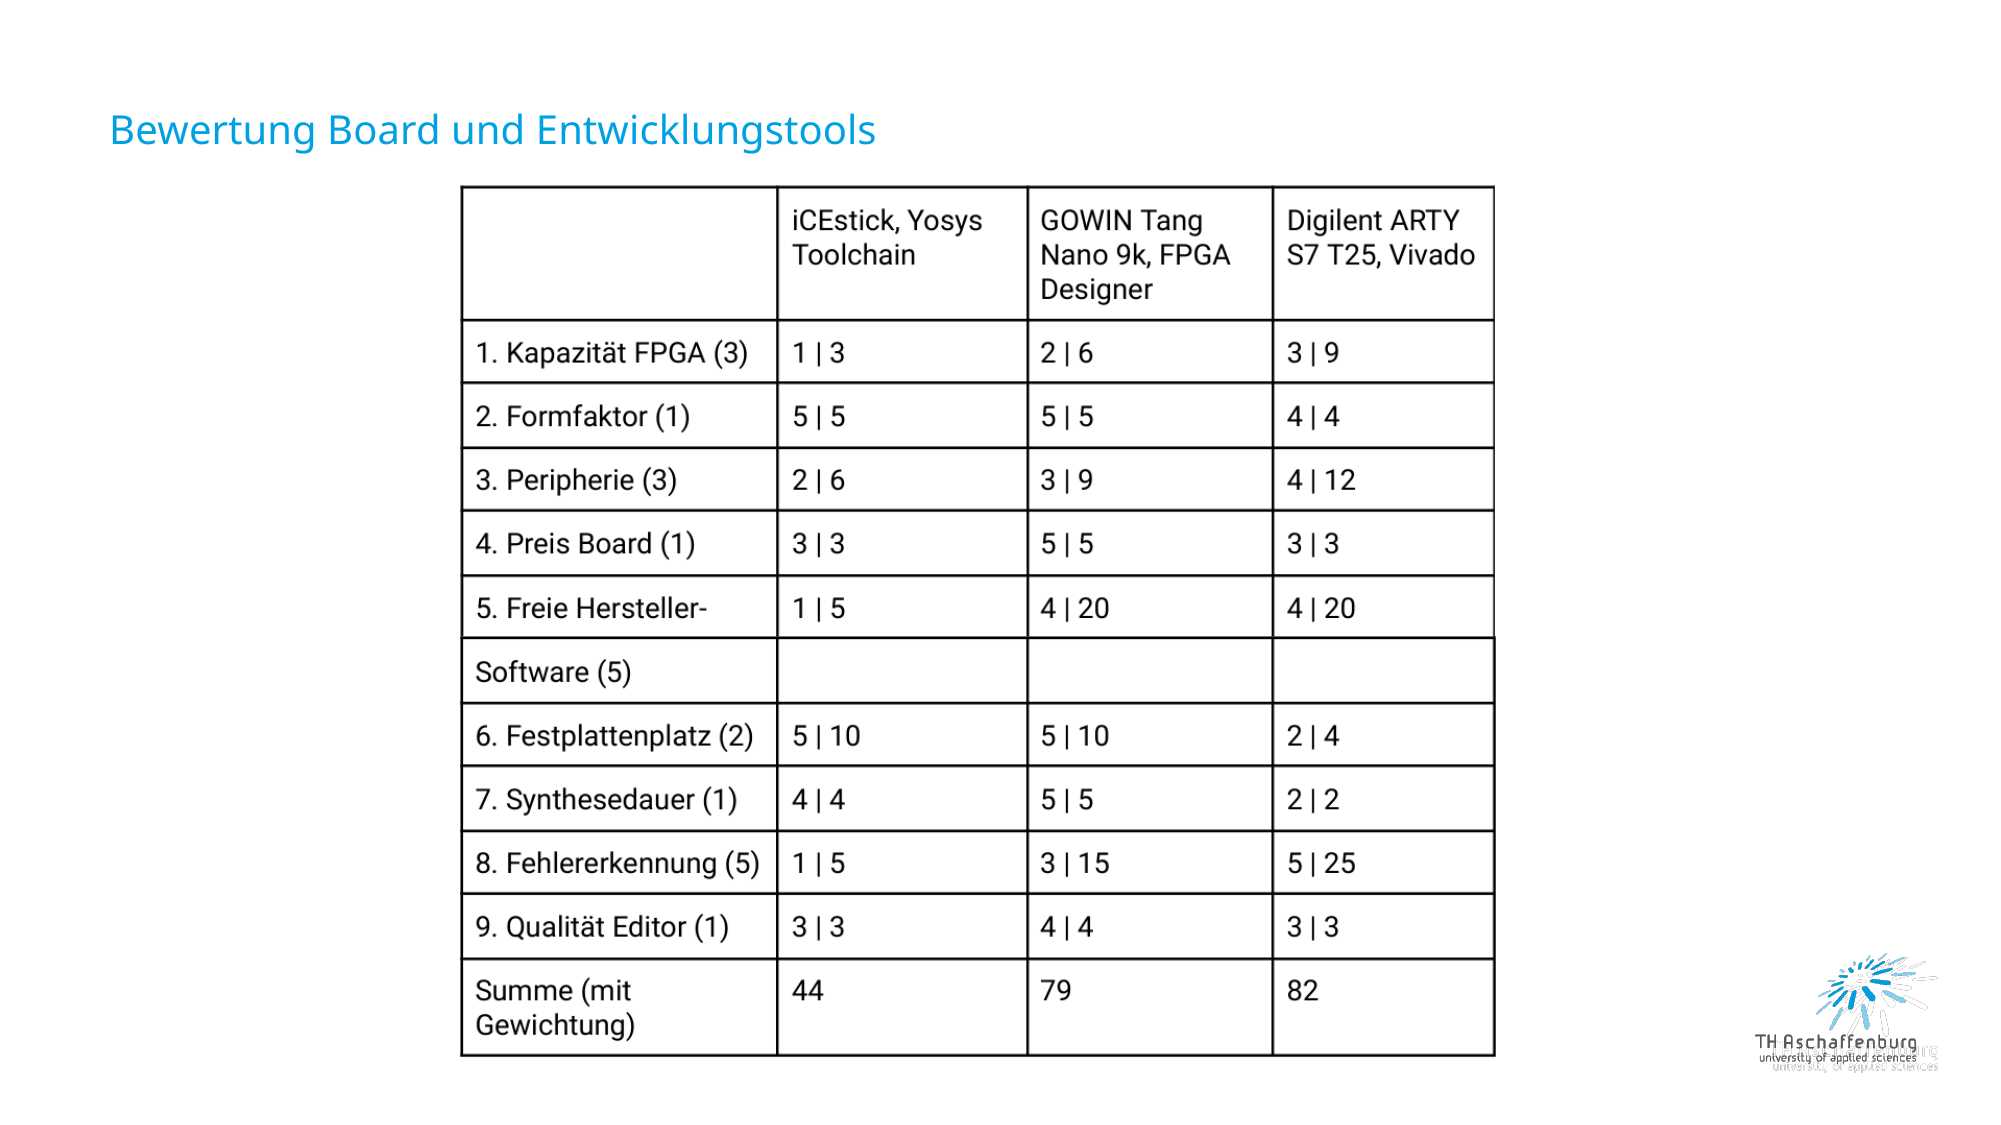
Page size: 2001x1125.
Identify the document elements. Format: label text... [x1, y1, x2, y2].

picture [455, 177, 1502, 1063]
picture [1755, 953, 1938, 1073]
title Bewertung Board und Entwicklungstools [94, 94, 1820, 165]
